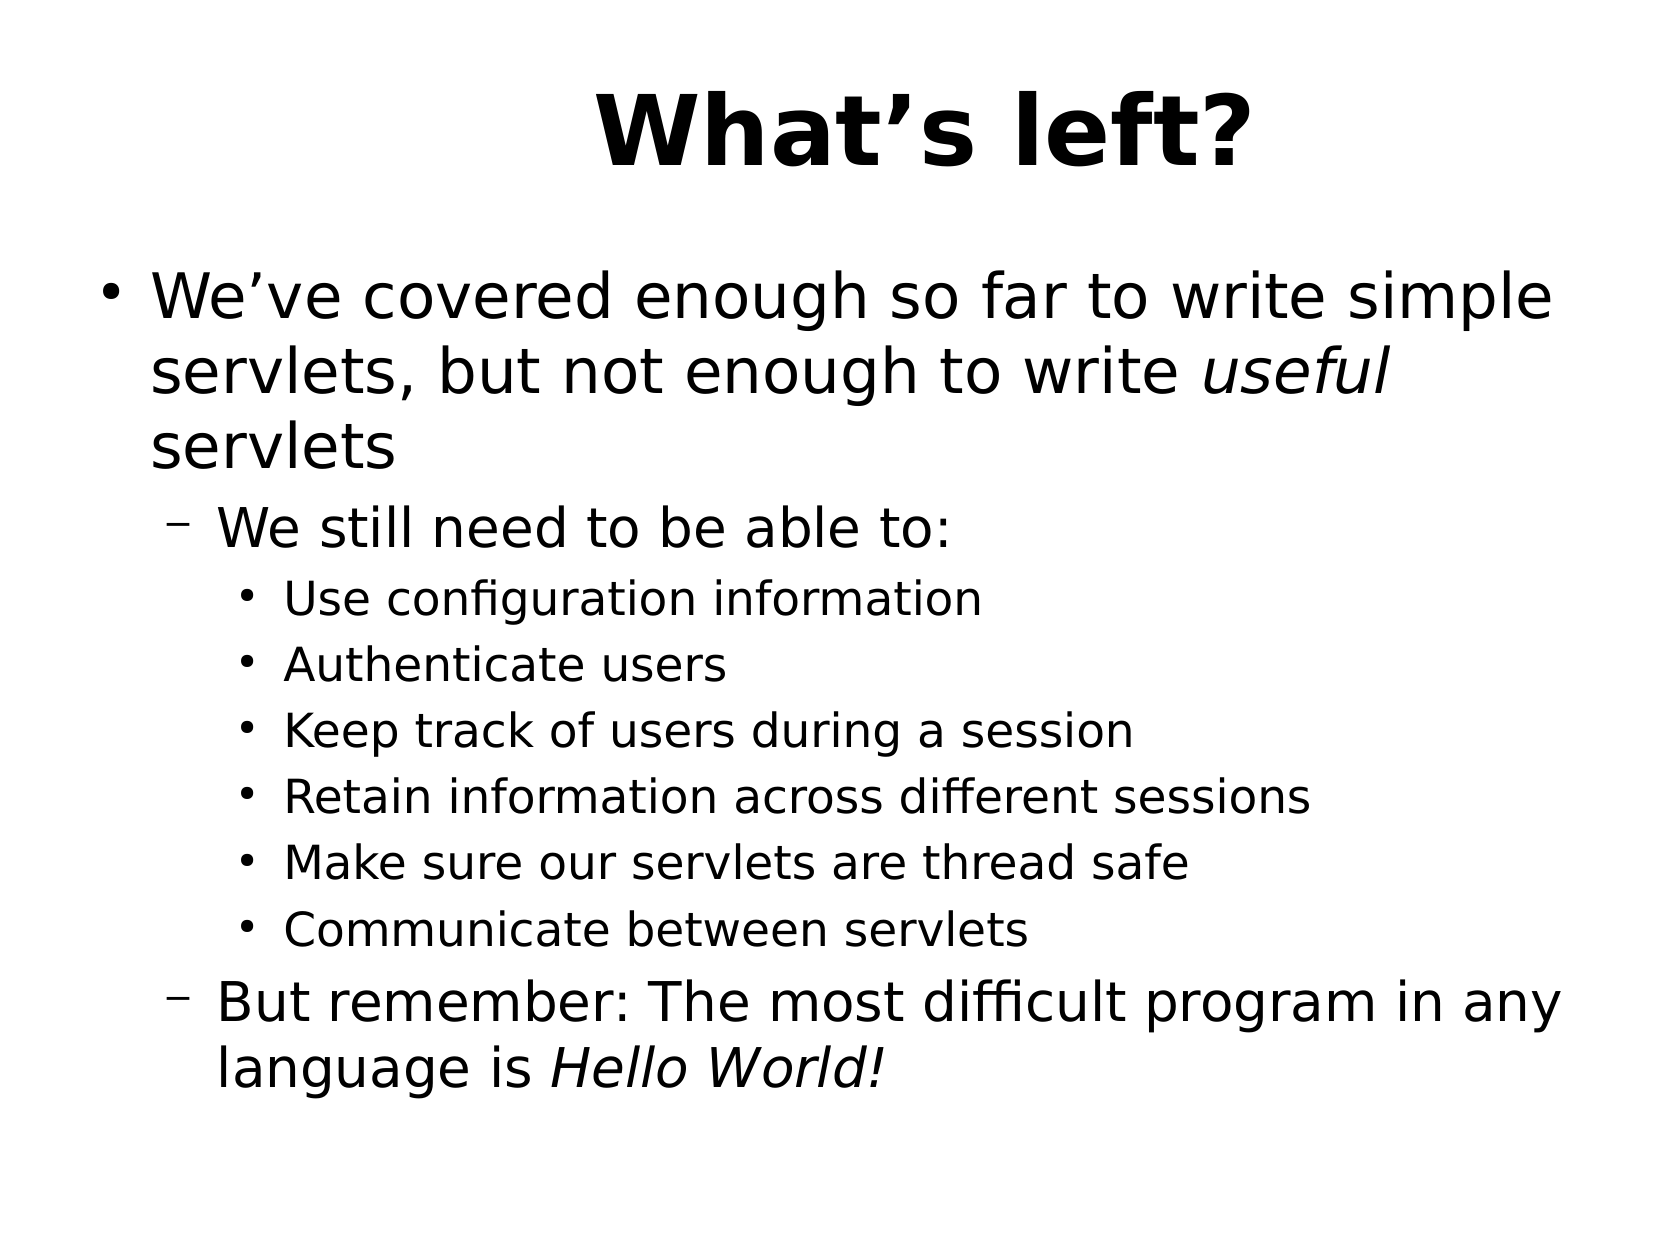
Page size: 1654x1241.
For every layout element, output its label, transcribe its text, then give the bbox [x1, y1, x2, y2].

title What’s left? [220, 41, 1630, 193]
list We’ve covered enough so far to write simple servlets, but not enough to write useful servlets We still need to be able to: Use configuration information Authenticate users Keep track of users during a session Retain information across different sessions Make sure our servlets are thread safe Communicate between servlets But remember: The most difficult program in any language is Hello World! [68, 247, 1620, 1109]
